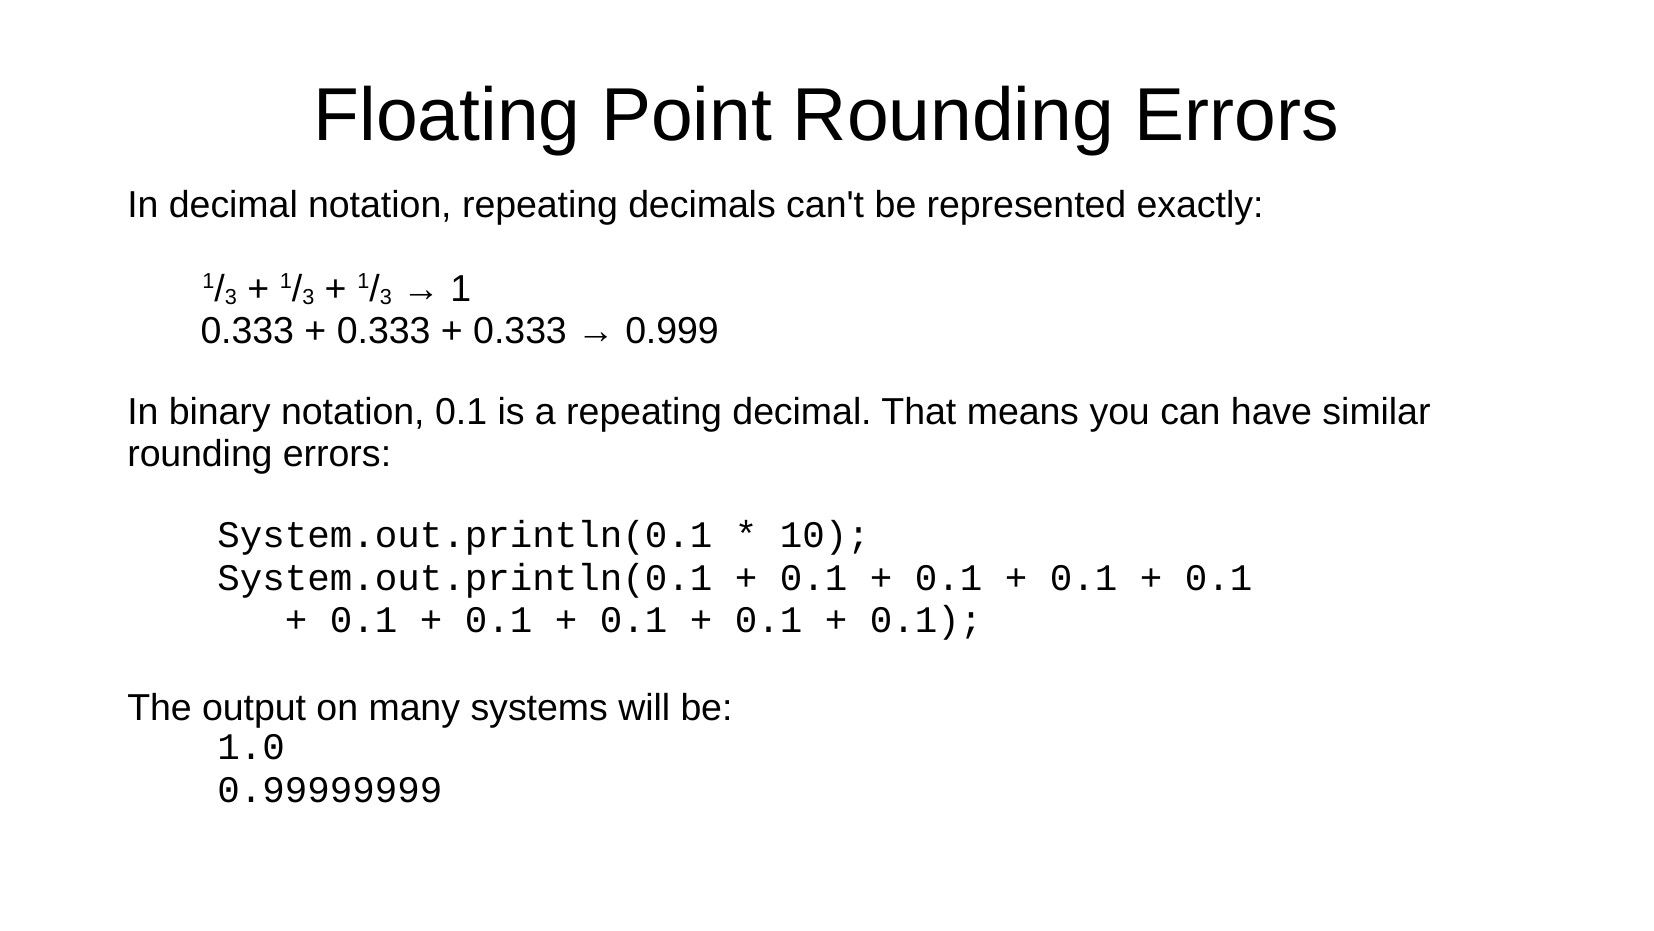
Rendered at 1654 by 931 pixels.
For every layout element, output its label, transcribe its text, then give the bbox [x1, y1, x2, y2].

title Floating Point Rounding Errors [82, 37, 1571, 193]
text_box In decimal notation, repeating decimals can't be represented exactly: 1/3 + 1/3 + 1/3 → 1 0.333 + 0.333 + 0.333 → 0.999 [112, 175, 1279, 359]
text_box In binary notation, 0.1 is a repeating decimal. That means you can have similar rounding errors: System.out.println(0.1 * 10); System.out.println(0.1 + 0.1 + 0.1 + 0.1 + 0.1 + 0.1 + 0.1 + 0.1 + 0.1 + 0.1); The output on many systems will be: 1.0 0.99999999 [112, 382, 1538, 822]
